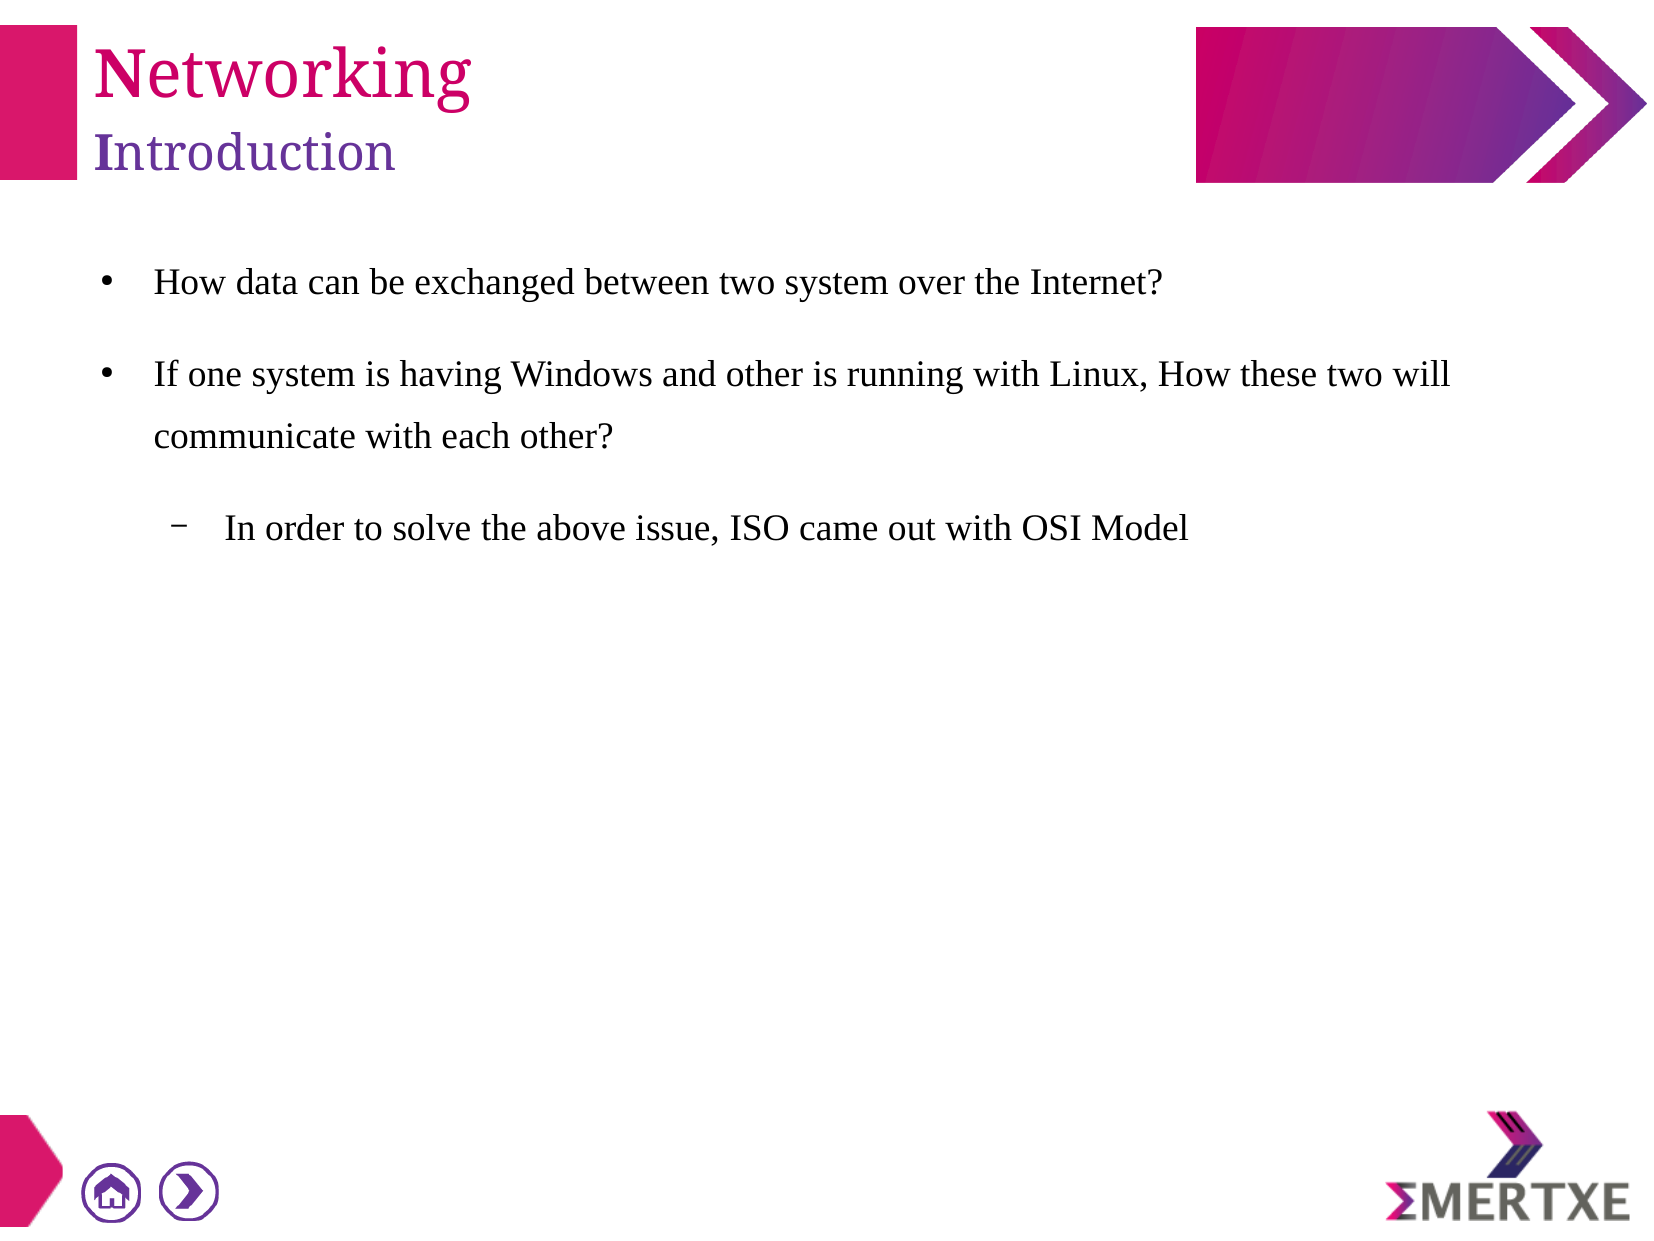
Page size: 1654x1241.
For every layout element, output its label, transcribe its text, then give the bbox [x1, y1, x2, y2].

picture [81, 1163, 141, 1223]
picture [1385, 1107, 1631, 1221]
picture [159, 1161, 219, 1221]
picture [1571, 27, 1647, 183]
list How data can be exchanged between two system over the Internet? If one system is having Windows and other is running with Linux, How these two will communicate with each other? In order to solve the above issue, ISO came out with OSI Model [82, 240, 1571, 1094]
title Networking Introduction [93, 2, 1571, 210]
